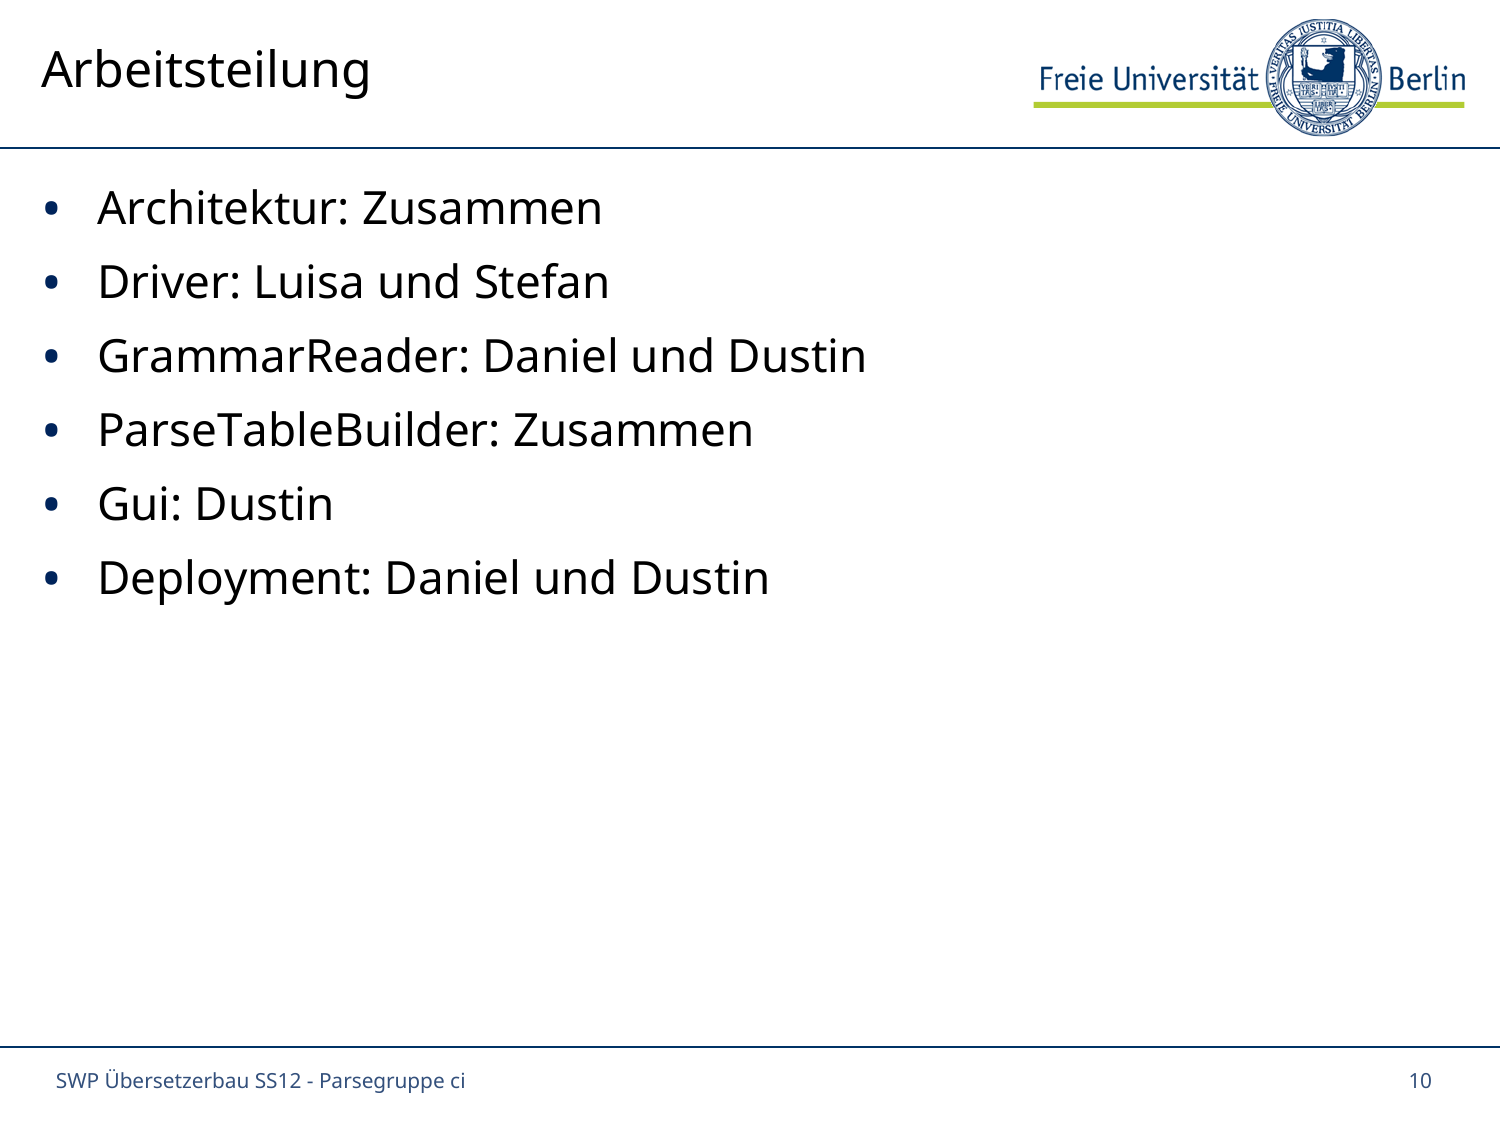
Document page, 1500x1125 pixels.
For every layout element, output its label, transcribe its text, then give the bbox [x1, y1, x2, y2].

list Architektur: Zusammen Driver: Luisa und Stefan GrammarReader: Daniel und Dustin ParseTableBuilder: Zusammen Gui: Dustin Deployment: Daniel und Dustin [41, 175, 1447, 919]
title Arbeitsteilung [41, 0, 1016, 138]
picture [1033, 19, 1470, 137]
